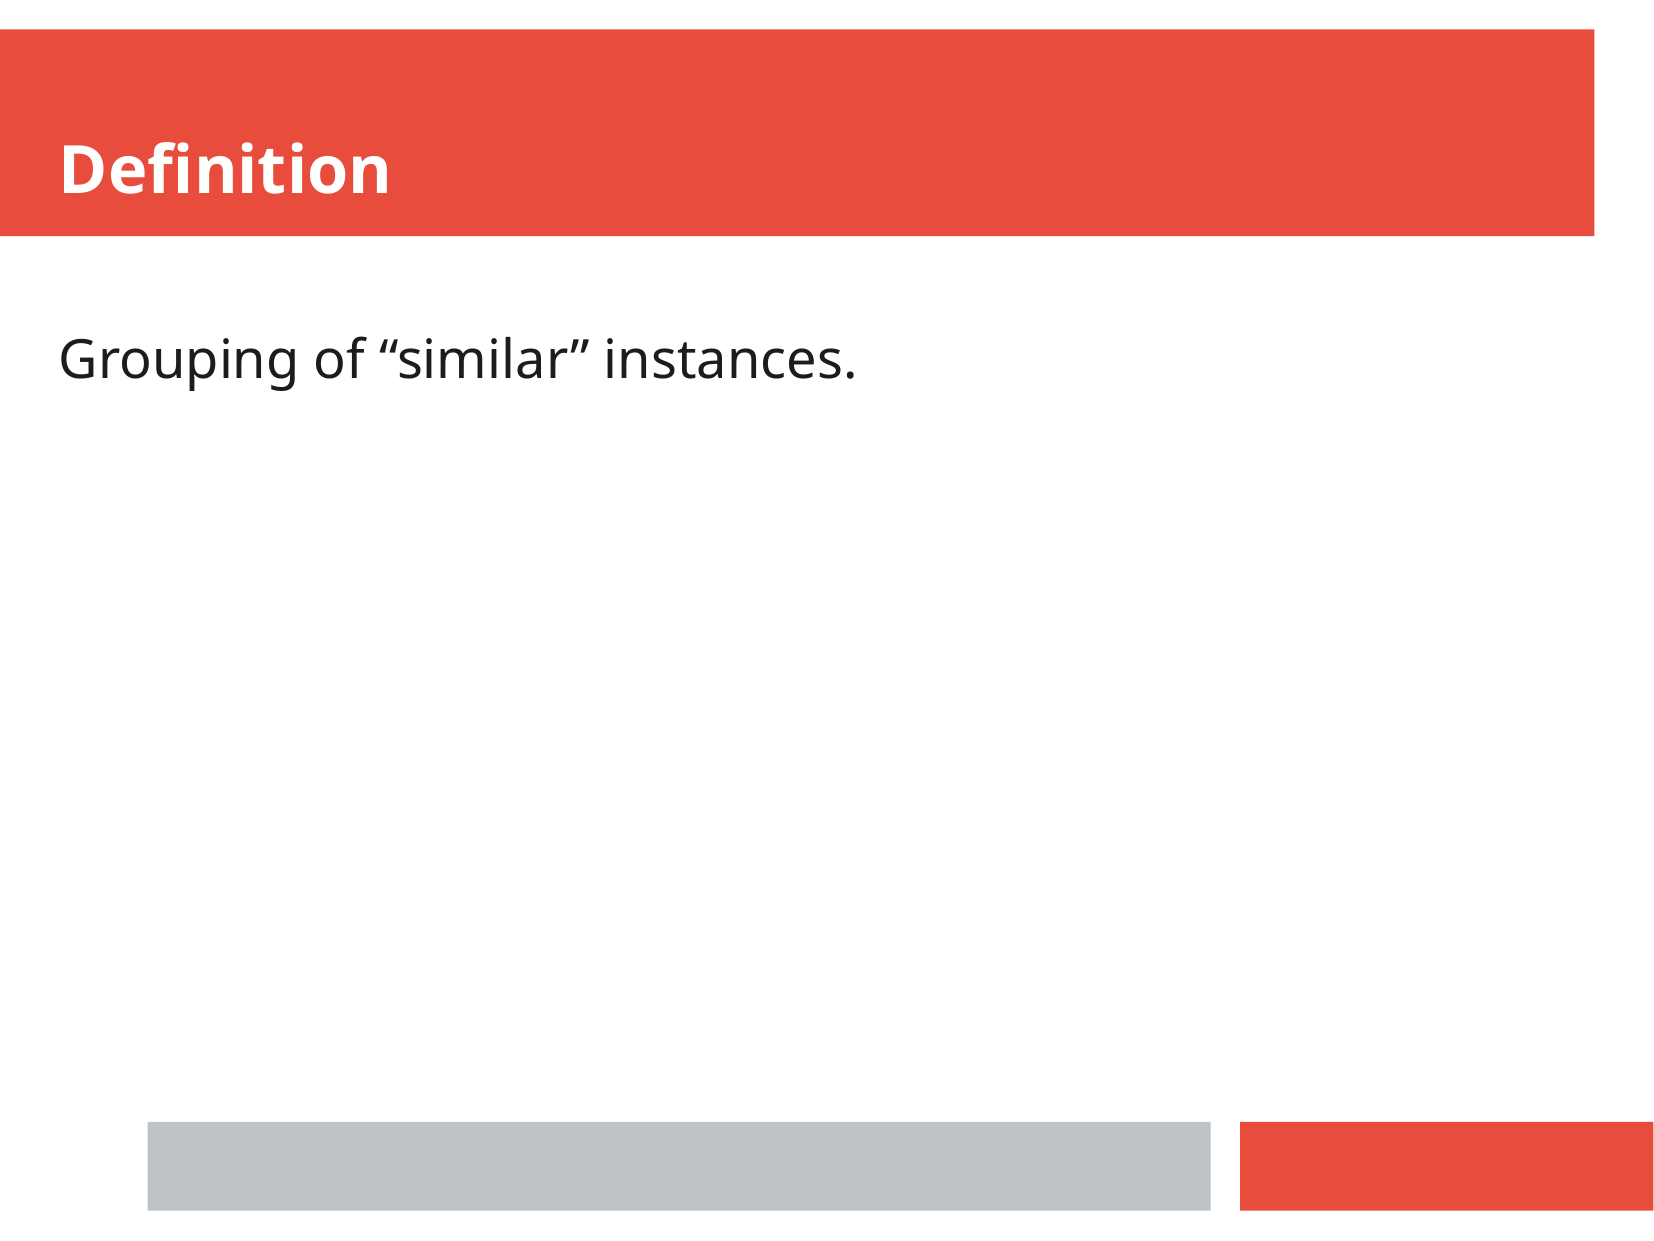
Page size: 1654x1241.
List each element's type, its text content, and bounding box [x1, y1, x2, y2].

text_box Definition [58, 58, 1595, 207]
text_box Grouping of “similar” instances. [58, 324, 1565, 1093]
